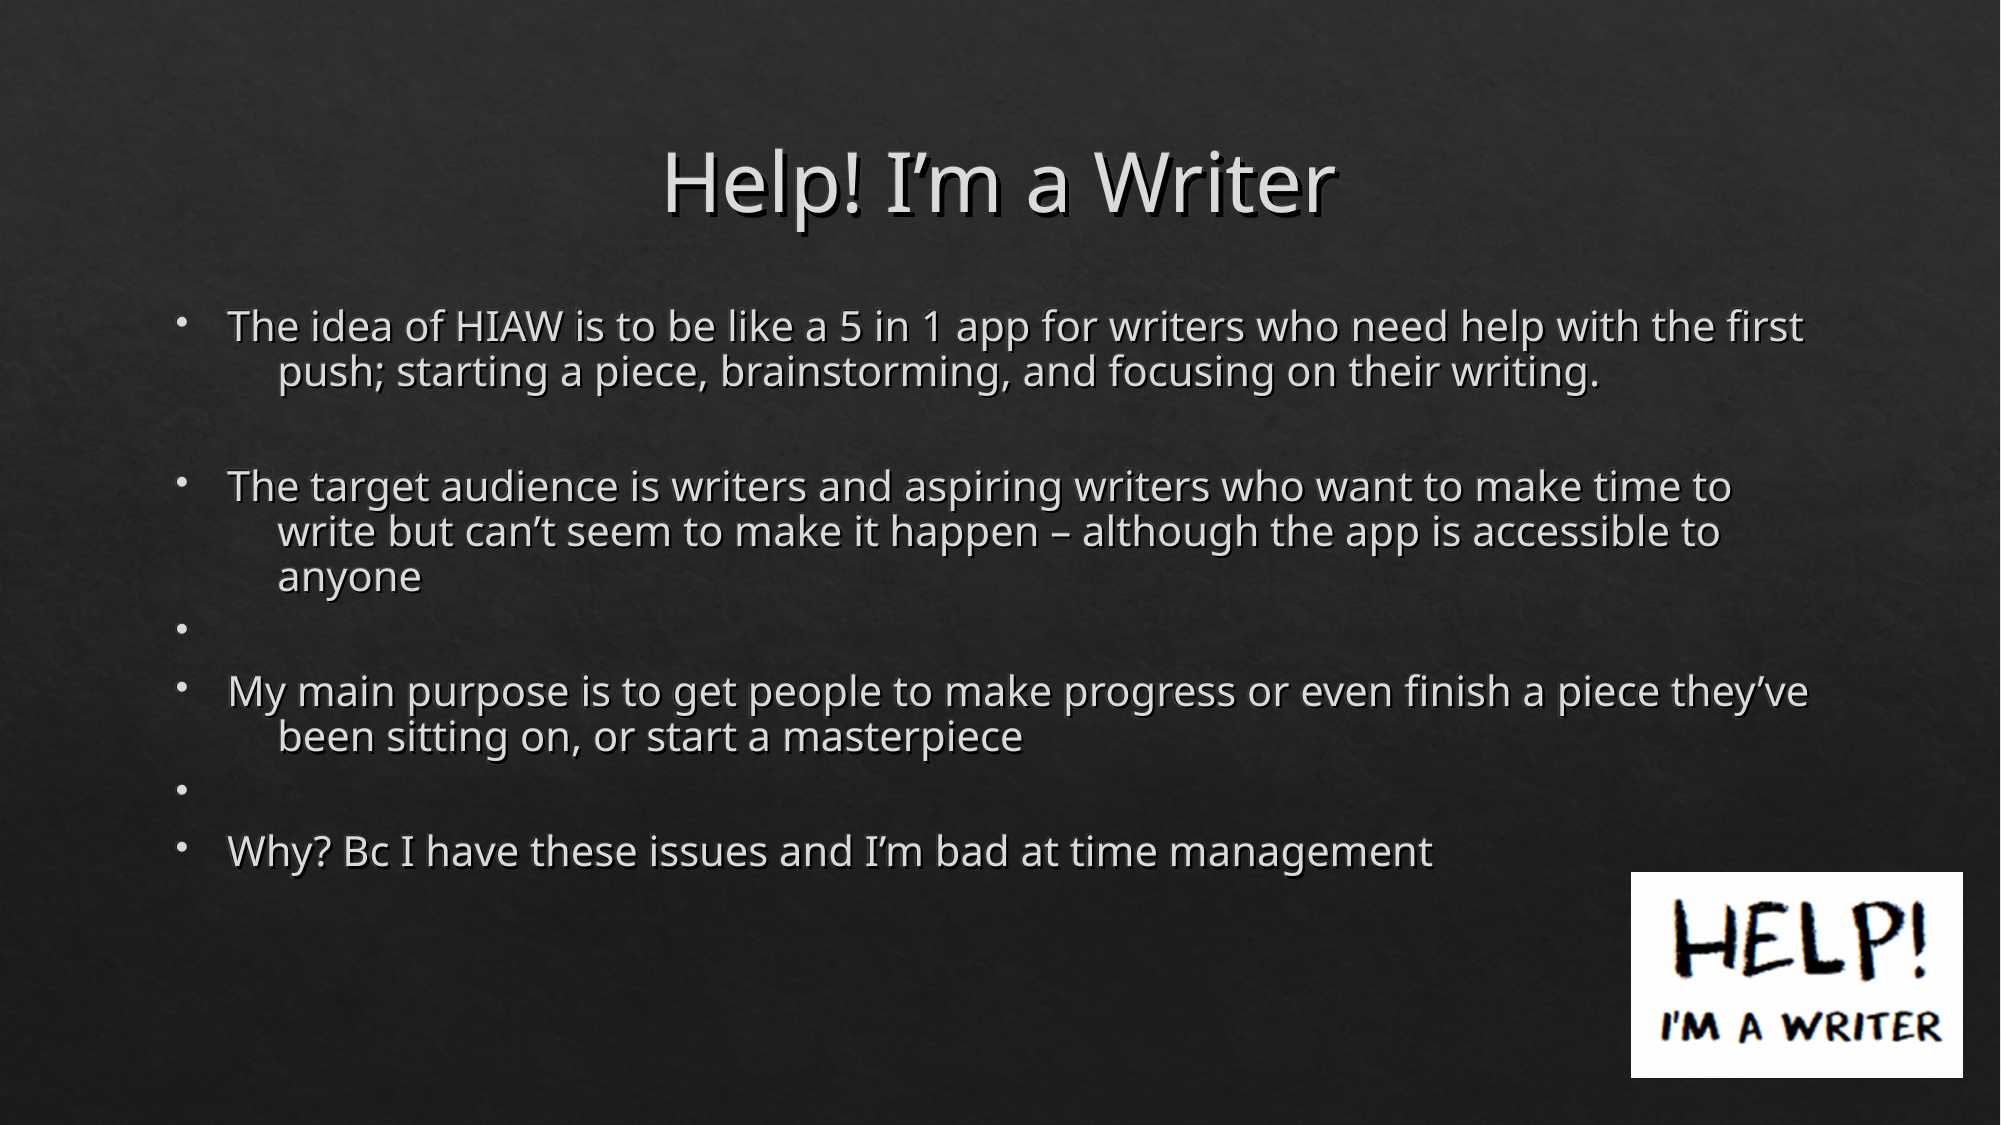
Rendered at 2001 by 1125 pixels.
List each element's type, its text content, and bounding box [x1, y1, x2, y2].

picture [1631, 872, 1963, 1078]
title Help! I’m a Writer [149, 99, 1849, 260]
list The idea of HIAW is to be like a 5 in 1 app for writers who need help with the first push; starting a piece, brainstorming, and focusing on their writing. The target audience is writers and aspiring writers who want to make time to write but can’t seem to make it happen – although the app is accessible to anyone My main purpose is to get people to make progress or even finish a piece they’ve been sitting on, or start a masterpiece Why? Bc I have these issues and I’m bad at time management [149, 297, 1849, 951]
